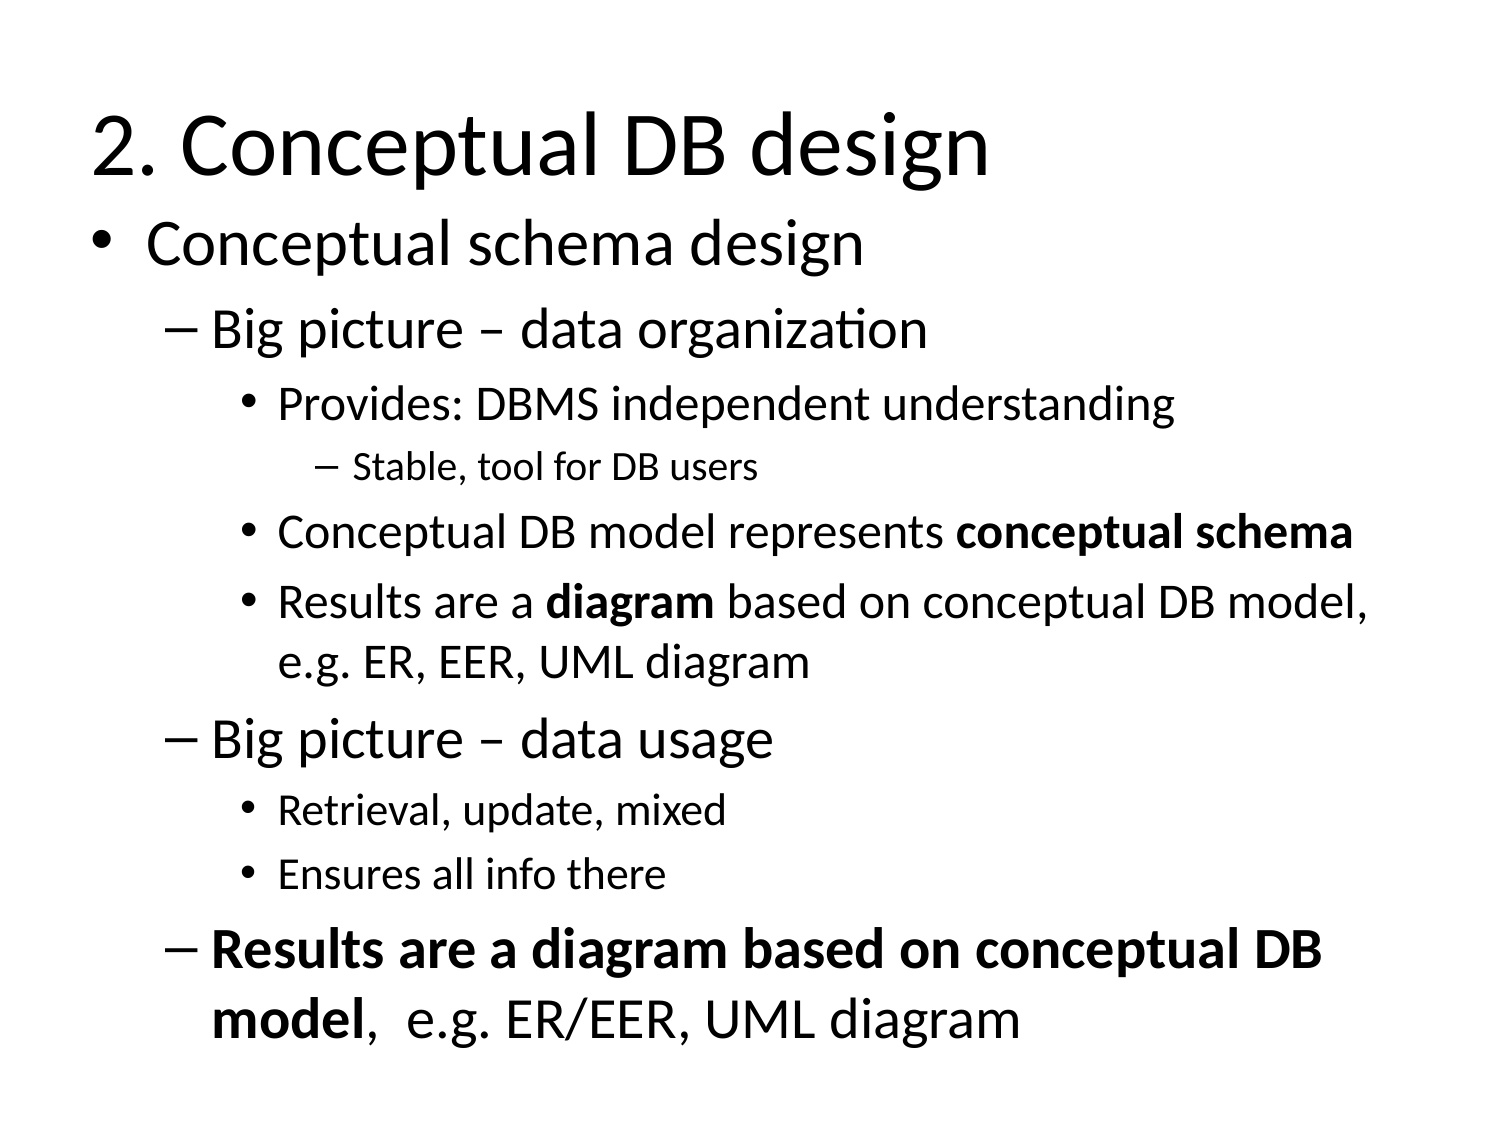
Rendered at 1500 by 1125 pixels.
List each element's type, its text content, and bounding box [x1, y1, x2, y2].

list Conceptual schema design Big picture – data organization Provides: DBMS independent understanding Stable, tool for DB users Conceptual DB model represents conceptual schema Results are a diagram based on conceptual DB model, e.g. ER, EER, UML diagram Big picture – data usage Retrieval, update, mixed Ensures all info there Results are a diagram based on conceptual DB model, e.g. ER/EER, UML diagram [75, 191, 1425, 1080]
title 2. Conceptual DB design [75, 45, 1425, 191]
